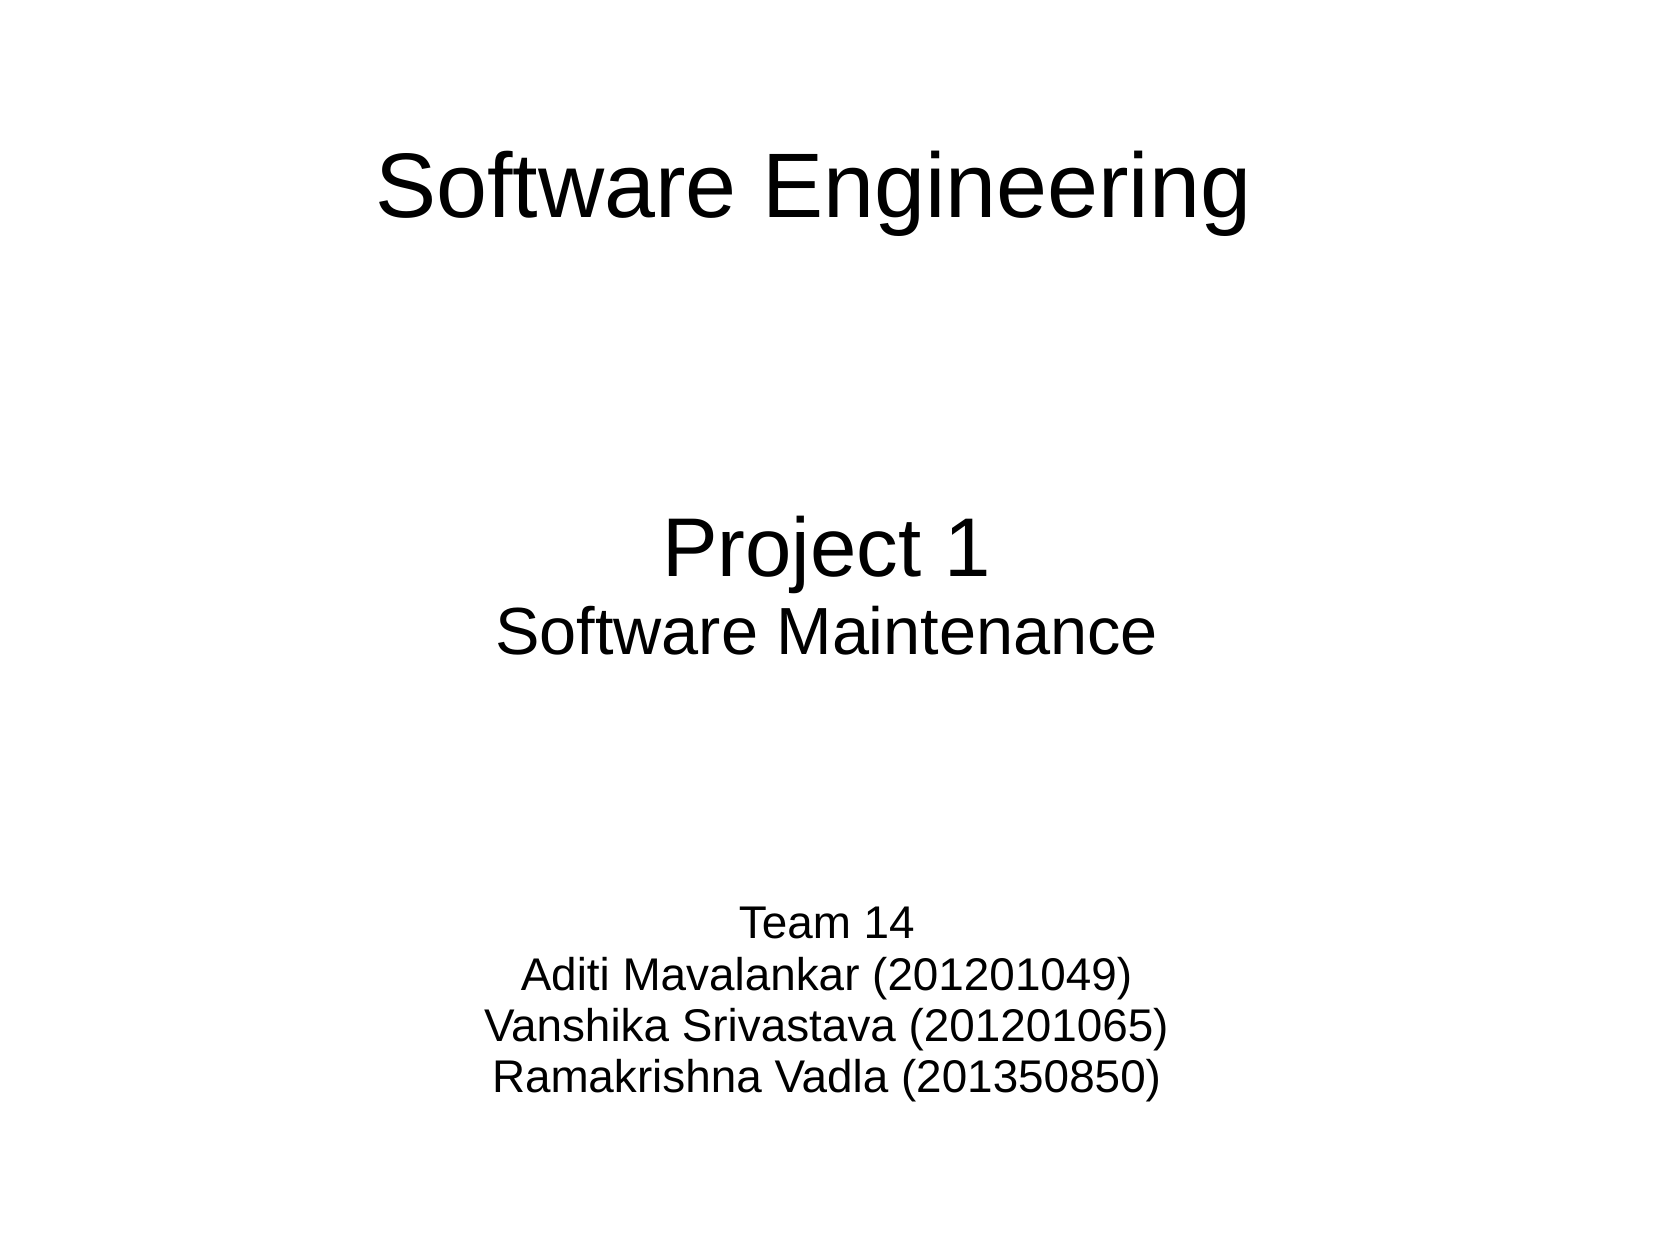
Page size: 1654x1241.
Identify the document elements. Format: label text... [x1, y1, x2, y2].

title Software Engineering [82, 82, 1571, 283]
subtitle Project 1 Software Maintenance Team 14 Aditi Mavalankar (201201049) Vanshika Srivastava (201201065) Ramakrishna Vadla (201350850) [82, 283, 1571, 1134]
